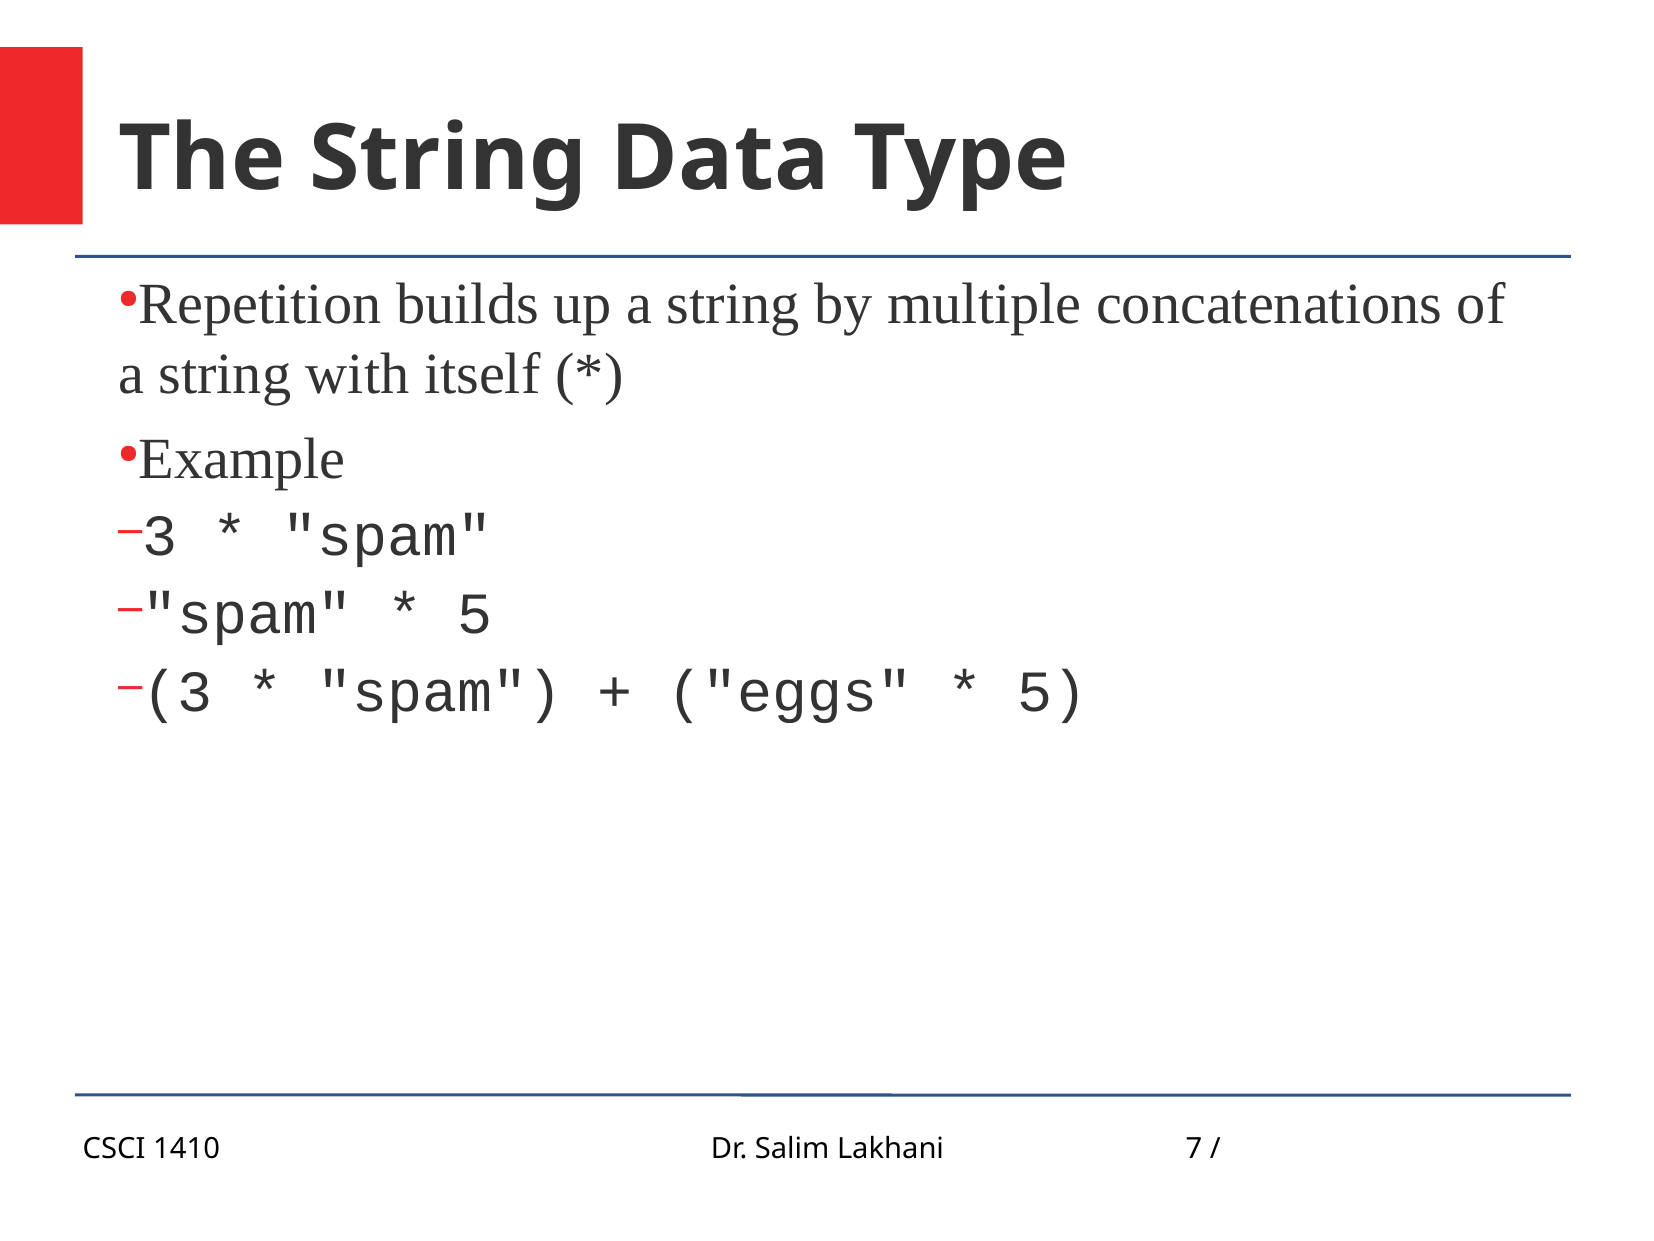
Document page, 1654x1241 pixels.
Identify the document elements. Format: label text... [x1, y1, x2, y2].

title The String Data Type [118, 49, 1571, 257]
text_box Dr. Salim Lakhani [565, 1129, 1090, 1216]
list Repetition builds up a string by multiple concatenations of a string with itself (*) Example 3 * "spam" "spam" * 5 (3 * "spam") + ("eggs" * 5) [118, 265, 1536, 1081]
text_box / [1185, 1129, 1571, 1216]
text_box CSCI 1410 [82, 1129, 468, 1216]
